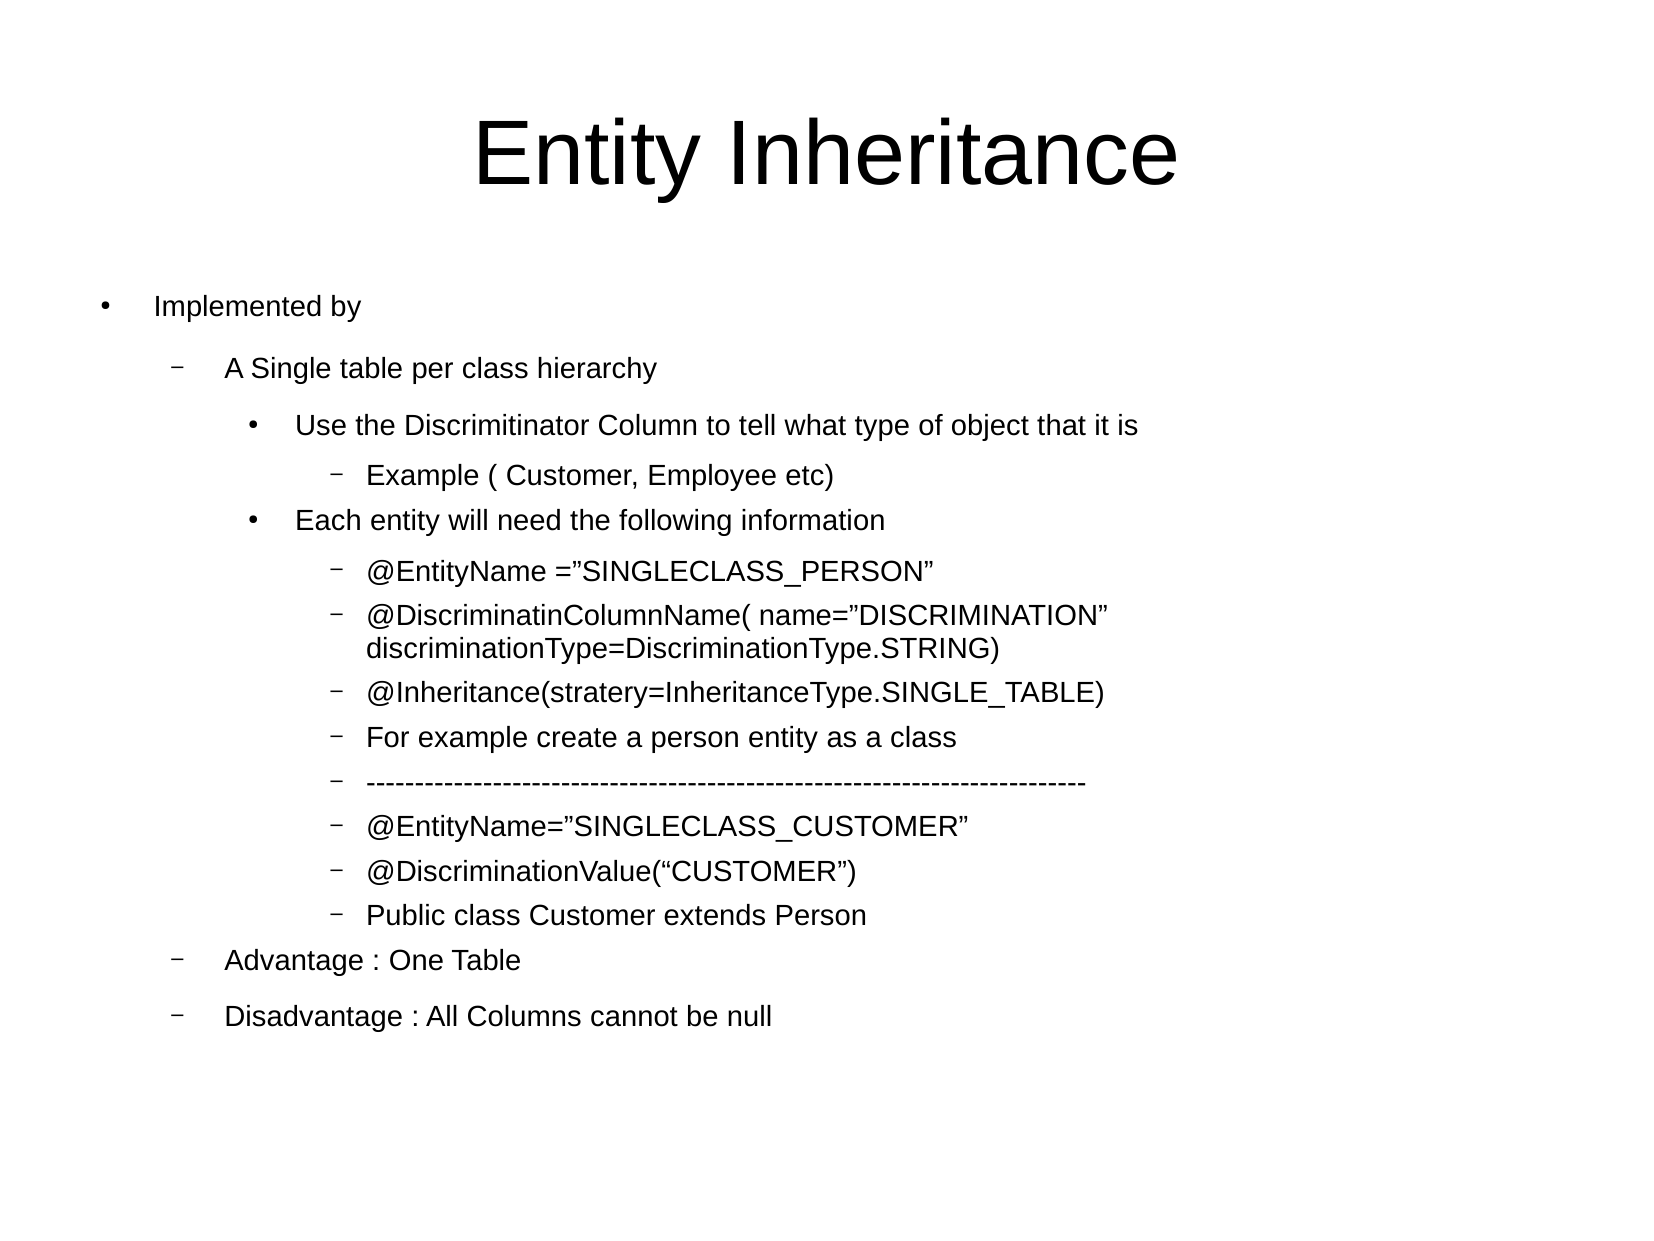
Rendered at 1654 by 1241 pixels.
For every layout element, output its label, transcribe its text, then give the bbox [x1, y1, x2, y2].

title Entity Inheritance [82, 49, 1571, 257]
list Implemented by A Single table per class hierarchy Use the Discrimitinator Column to tell what type of object that it is Example ( Customer, Employee etc) Each entity will need the following information @EntityName =”SINGLECLASS_PERSON” @DiscriminatinColumnName( name=”DISCRIMINATION” discriminationType=DiscriminationType.STRING) @Inheritance(stratery=InheritanceType.SINGLE_TABLE) For example create a person entity as a class -------------------------------------------------------------------------- @EntityName=”SINGLECLASS_CUSTOMER” @DiscriminationValue(“CUSTOMER”) Public class Customer extends Person Advantage : One Table Disadvantage : All Columns cannot be null [82, 290, 1538, 1171]
